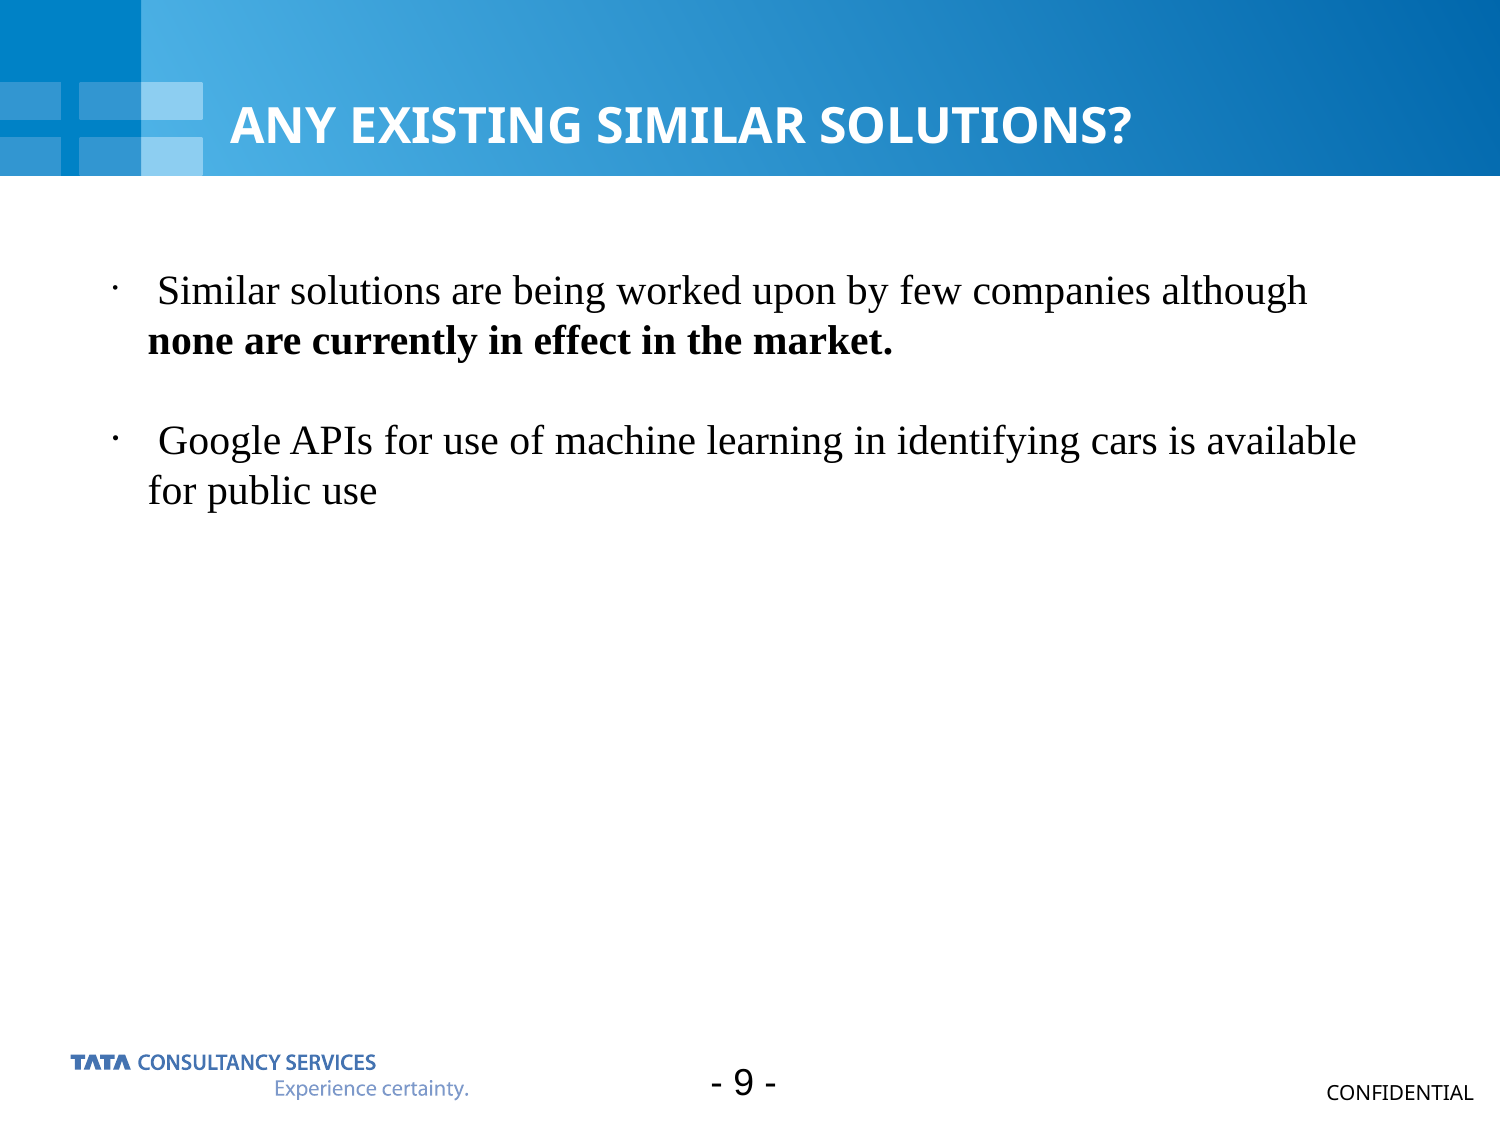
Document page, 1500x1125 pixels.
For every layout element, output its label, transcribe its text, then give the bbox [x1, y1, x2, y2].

text_box Similar solutions are being worked upon by few companies although none are currently in effect in the market. Google APIs for use of machine learning in identifying cars is available for public use [97, 255, 1382, 566]
slide_number - <number> - [695, 1050, 805, 1110]
title ANY EXISTING SIMILAR SOLUTIONS? [215, 76, 1451, 180]
